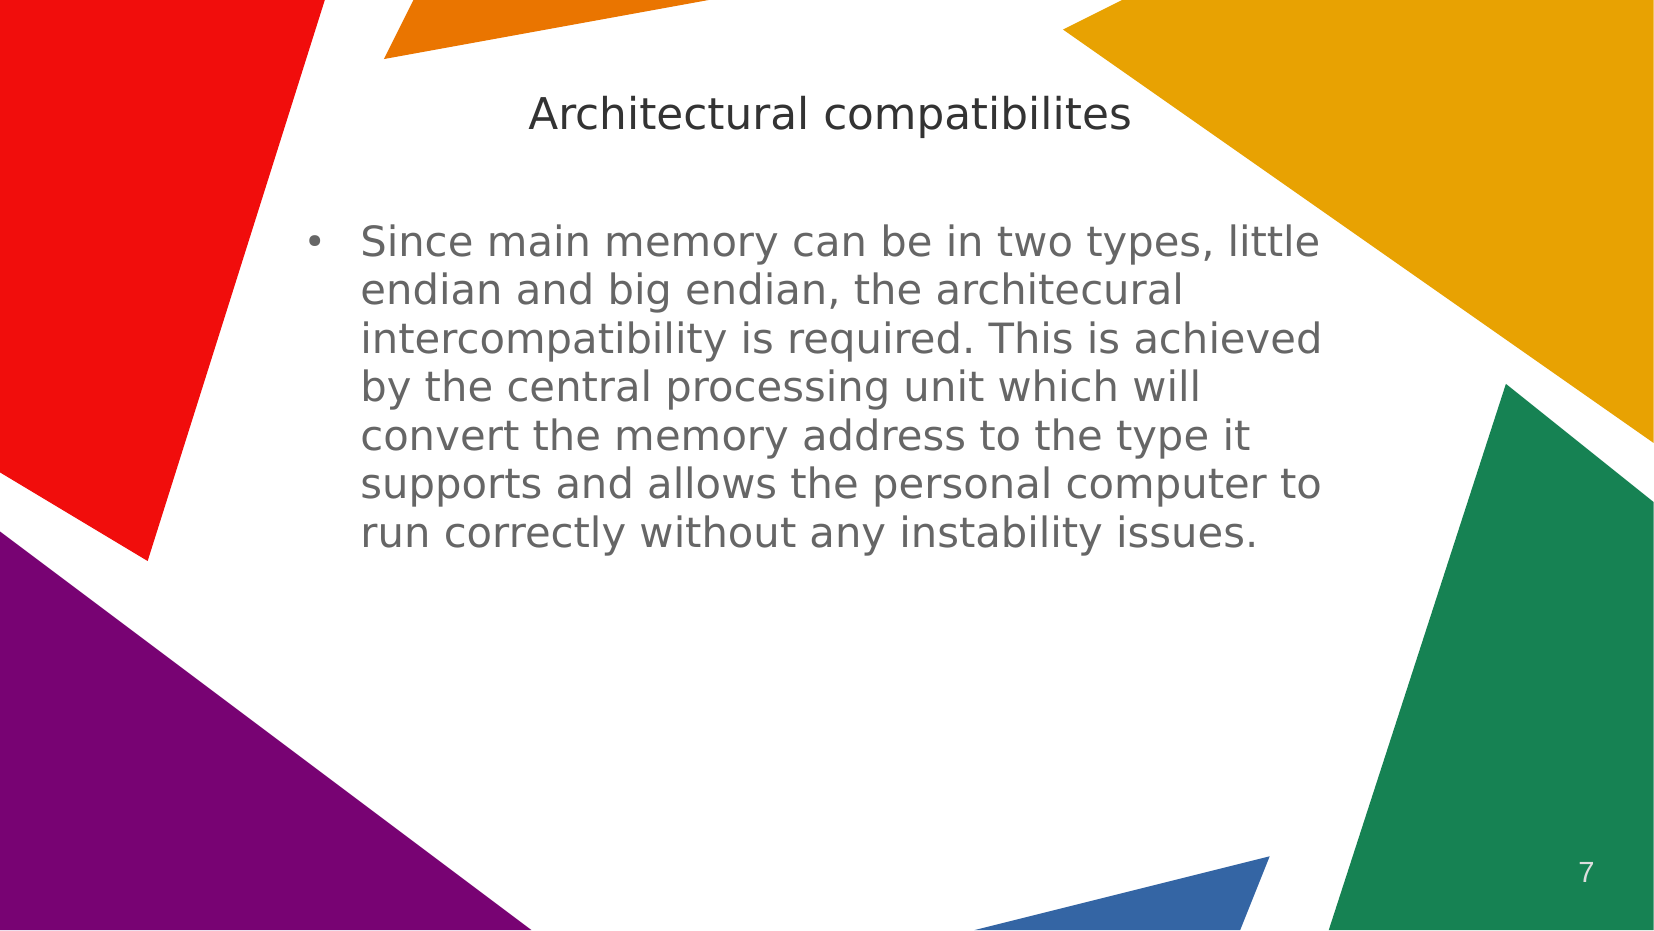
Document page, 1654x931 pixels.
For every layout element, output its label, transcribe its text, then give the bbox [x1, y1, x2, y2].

list Since main memory can be in two types, little endian and big endian, the architecural intercompatibility is required. This is achieved by the central processing unit which will convert the memory address to the type it supports and allows the personal computer to run correctly without any instability issues. [289, 217, 1372, 817]
title Architectural compatibilites [289, 37, 1372, 193]
